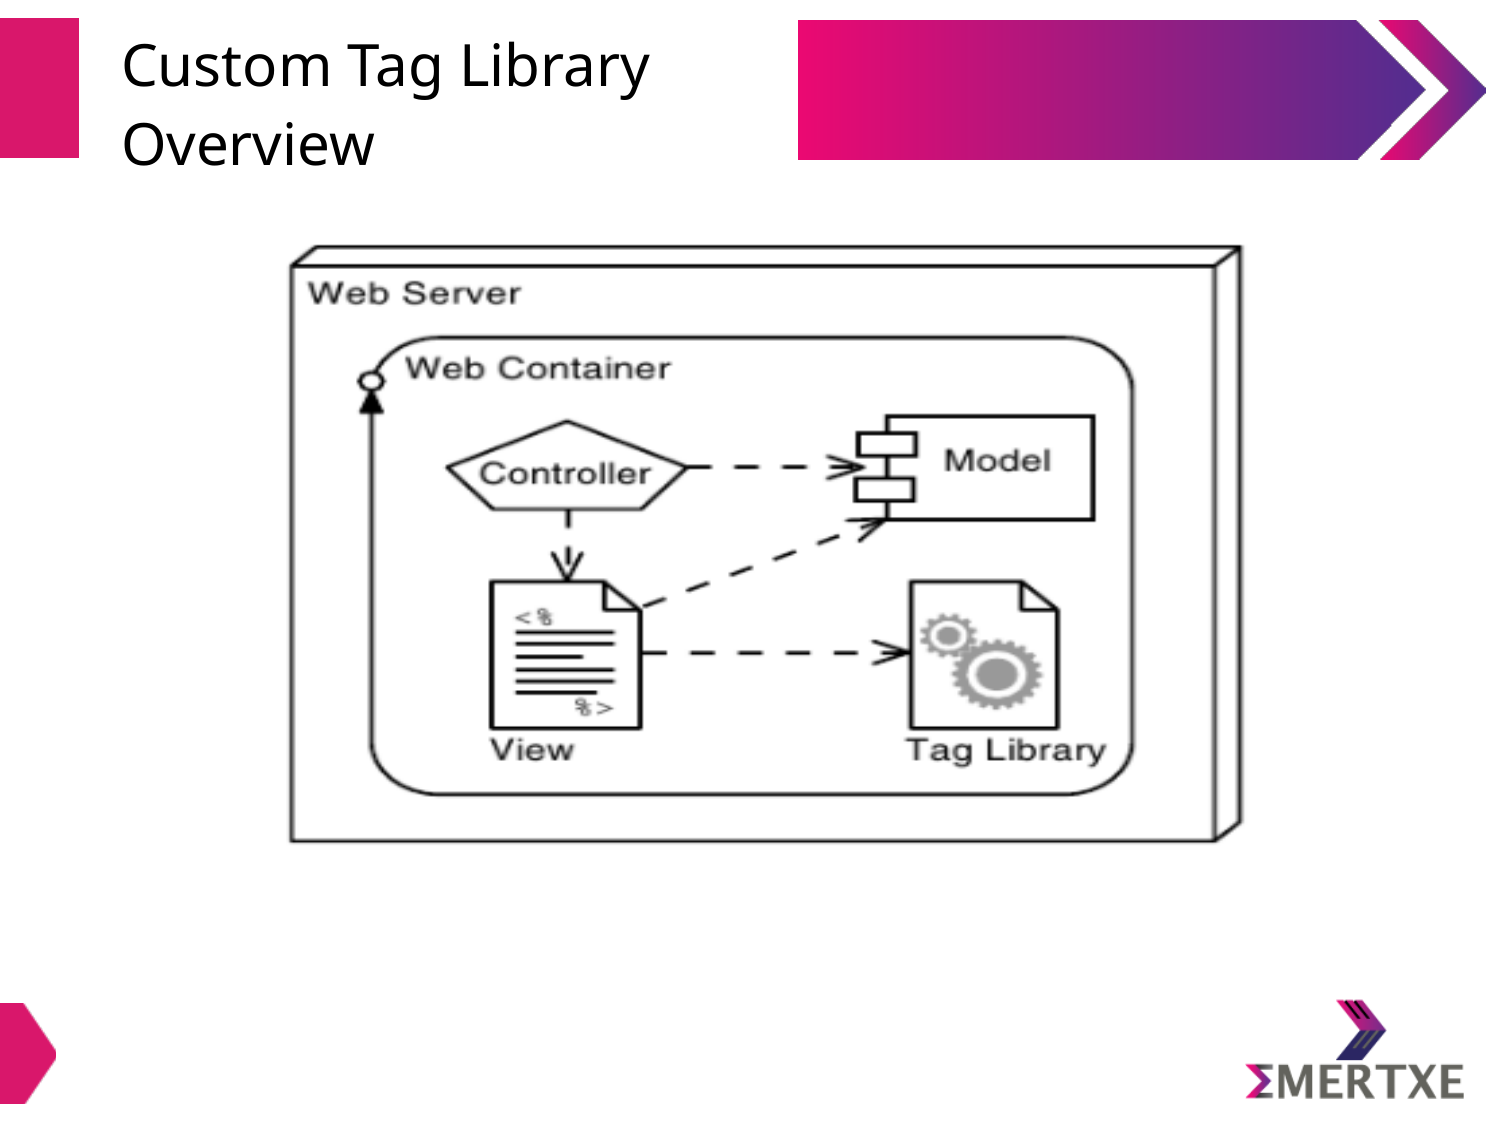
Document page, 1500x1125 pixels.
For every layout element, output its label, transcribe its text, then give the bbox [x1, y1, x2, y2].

picture [1245, 996, 1465, 1099]
picture [798, 20, 1486, 160]
text_box Custom Tag Library Overview [106, 16, 756, 168]
picture [188, 212, 1347, 898]
